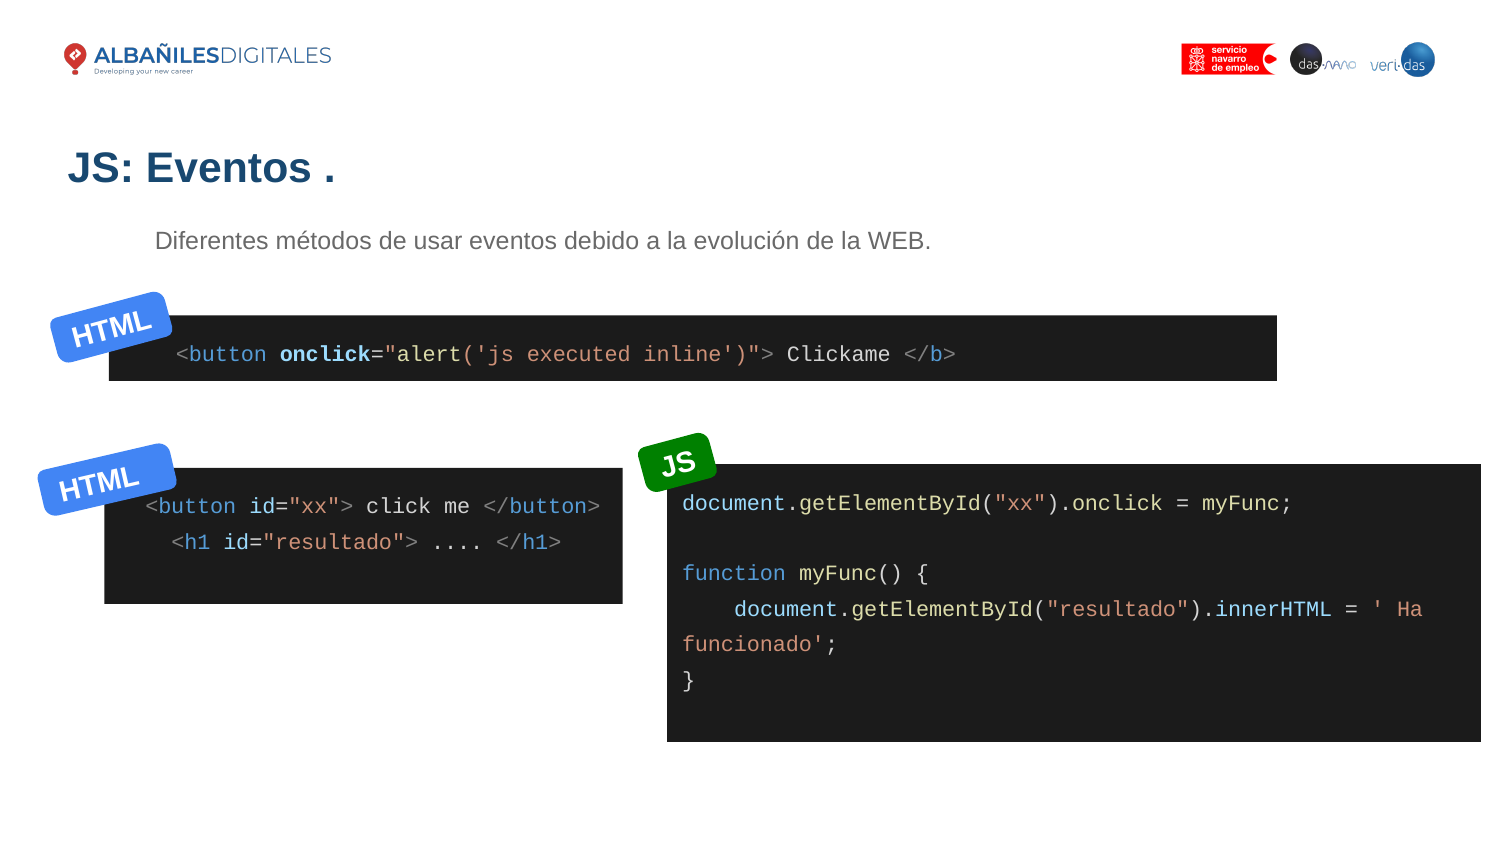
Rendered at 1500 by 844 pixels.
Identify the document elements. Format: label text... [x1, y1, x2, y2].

text_box JS [638, 432, 717, 492]
text_box <button onclick="alert('js executed inline')"> Clickame </b> [108, 315, 1277, 381]
text_box JS: Eventos . [67, 129, 1169, 191]
picture [64, 43, 332, 75]
text_box HTML [50, 291, 173, 363]
picture [1181, 43, 1277, 75]
picture [1370, 42, 1435, 77]
picture [1290, 43, 1356, 75]
text_box HTML [37, 443, 177, 516]
text_box document.getElementById("xx").onclick = myFunc; function myFunc() { document.getElementById("resultado").innerHTML = ' Ha funcionado'; } [667, 464, 1481, 742]
text_box Diferentes métodos de usar eventos debido a la evolución de la WEB. [64, 204, 1325, 270]
text_box <button id="xx"> click me </button> <h1 id="resultado"> .... </h1> [104, 467, 623, 604]
